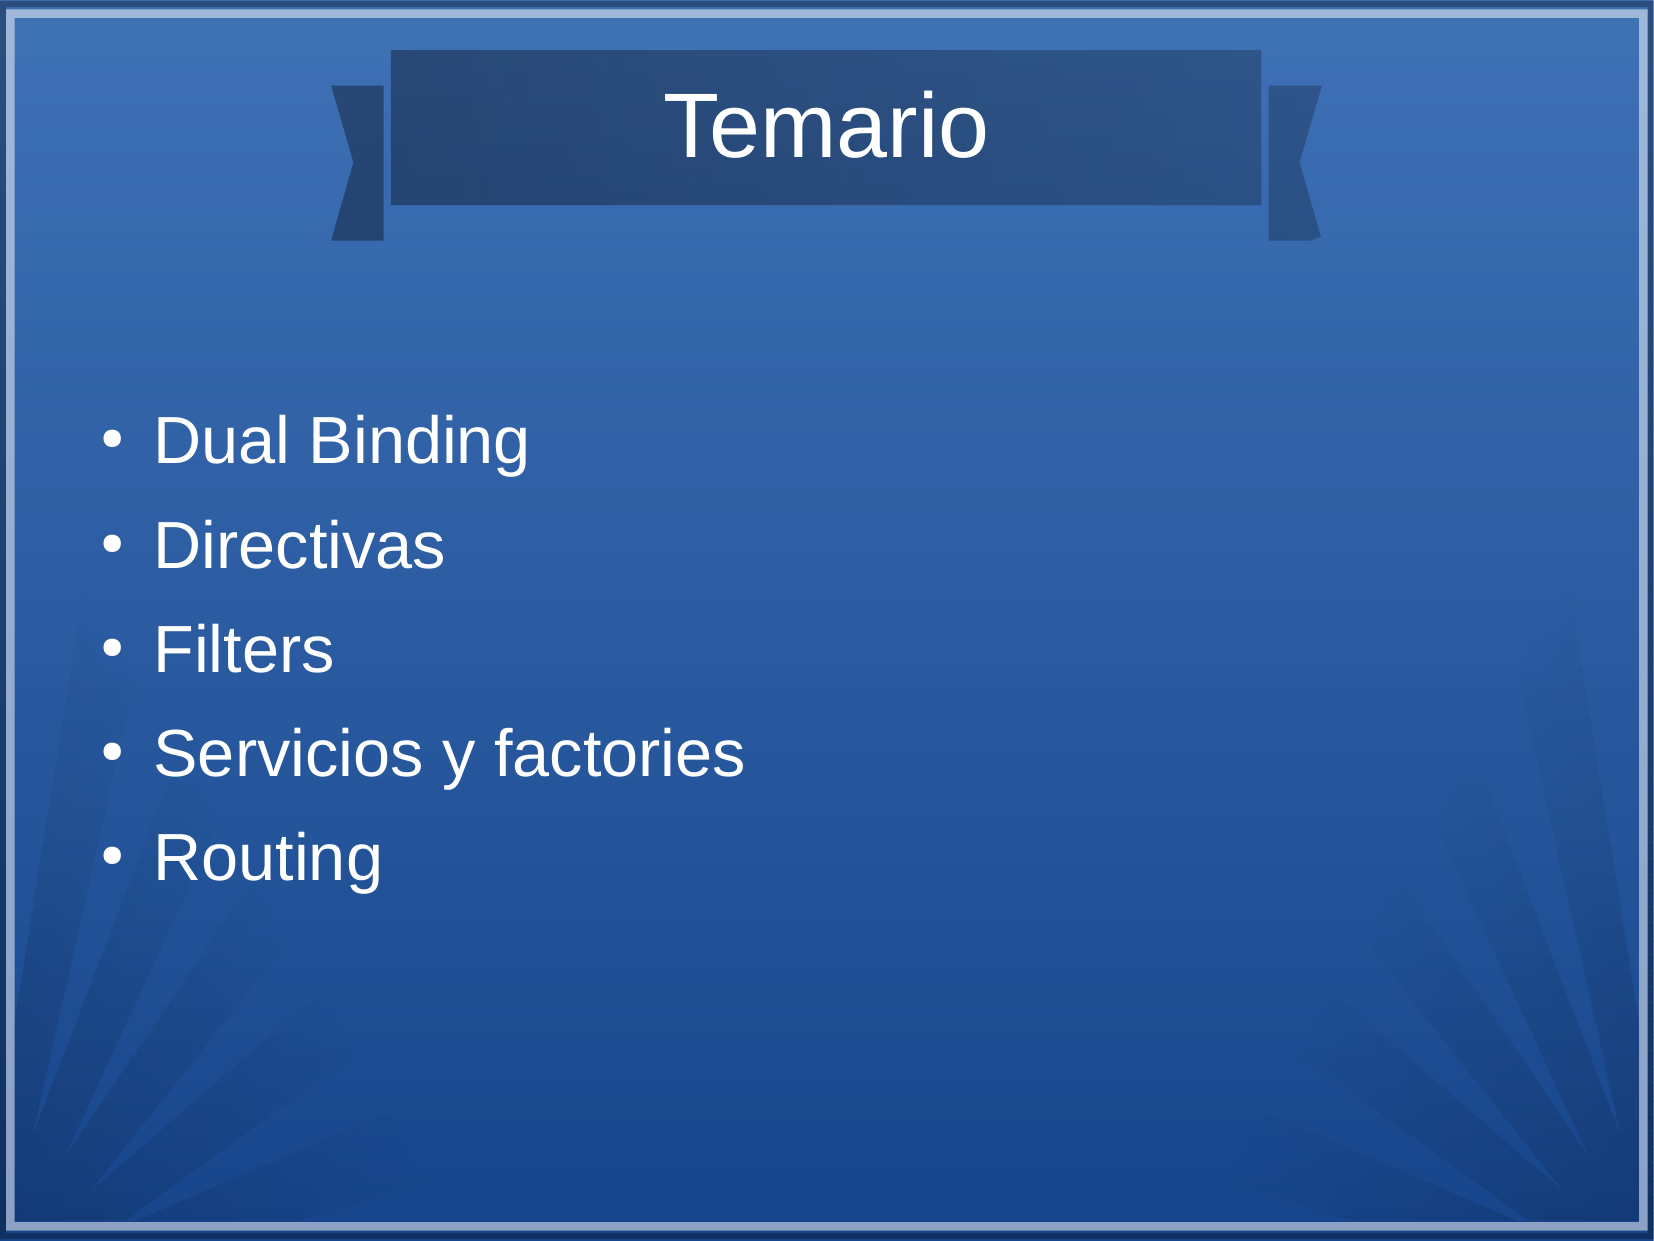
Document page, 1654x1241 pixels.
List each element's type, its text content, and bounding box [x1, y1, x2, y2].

list Dual Binding Directivas Filters Servicios y factories Routing [82, 299, 1571, 1241]
title Temario [389, 47, 1264, 205]
